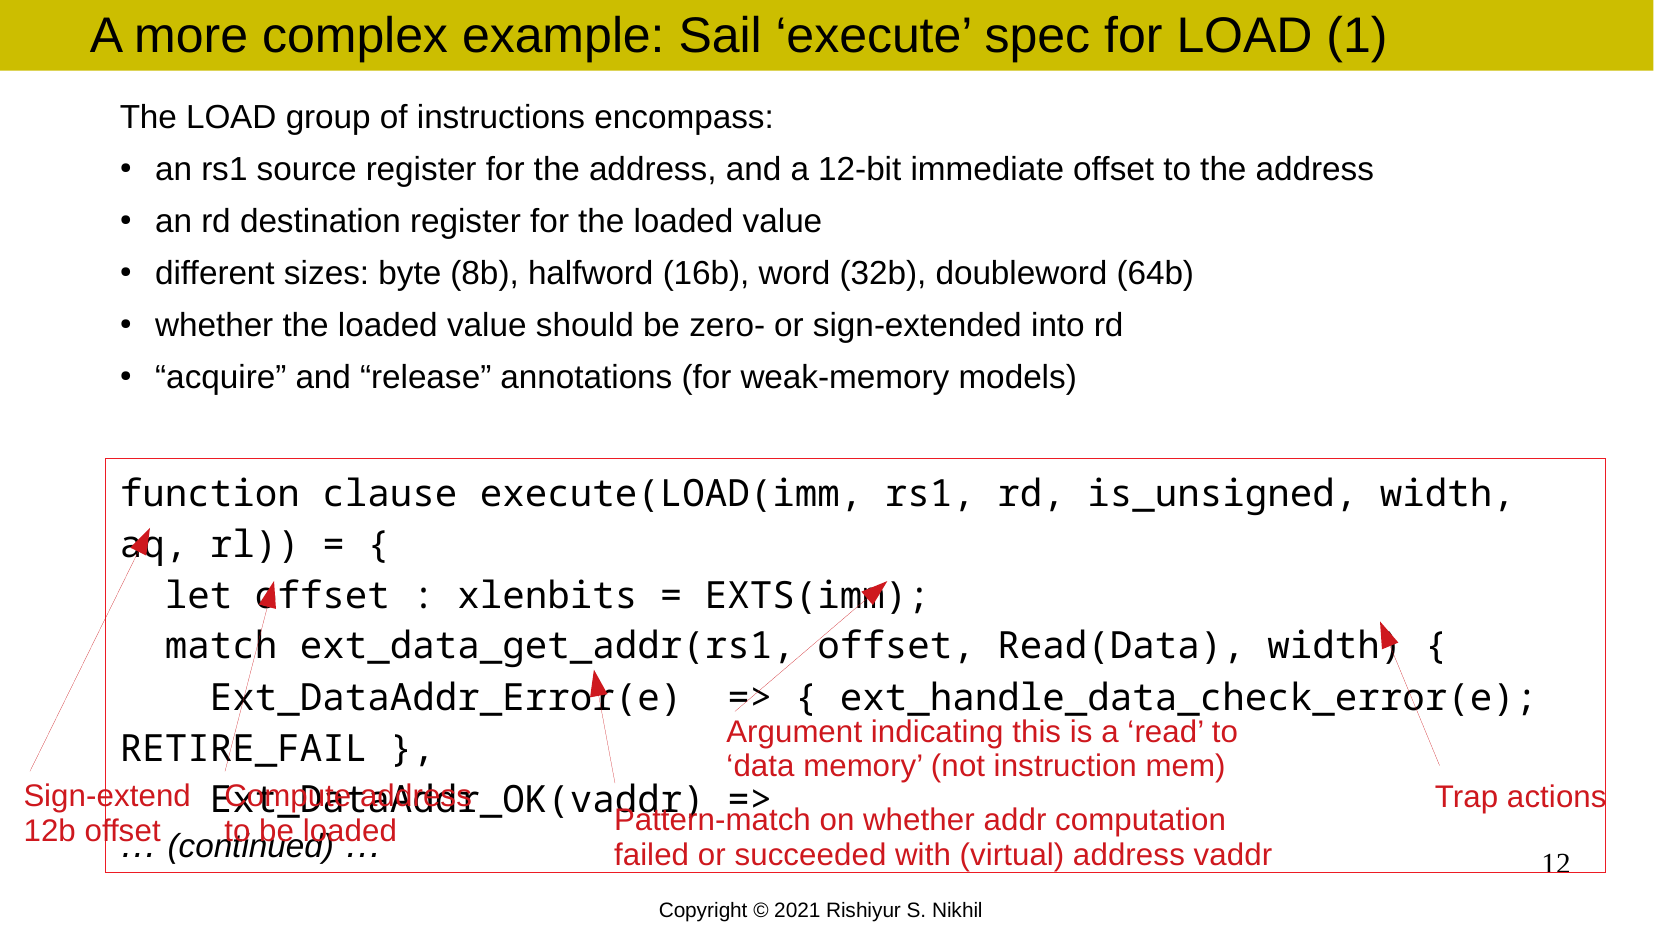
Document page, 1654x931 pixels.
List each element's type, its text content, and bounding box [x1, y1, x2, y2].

text_box A more complex example: Sail ‘execute’ spec for LOAD (1) [0, 0, 1654, 71]
text_box The LOAD group of instructions encompass: an rs1 source register for the address, and a 12-bit immediate offset to the address an rd destination register for the loaded value different sizes: byte (8b), halfword (16b), word (32b), doubleword (64b) whether the loaded value should be zero- or sign-extended into rd “acquire” and “release” annotations (for weak-memory models) [105, 91, 1546, 404]
text_box Compute address to be loaded [209, 771, 488, 856]
text_box Pattern-match on whether addr computation failed or succeeded with (virtual) address vaddr [599, 795, 1289, 880]
text_box function clause execute(LOAD(imm, rs1, rd, is_unsigned, width, aq, rl)) = { let offset : xlenbits = EXTS(imm); match ext_data_get_addr(rs1, offset, Read(Data), width) { Ext_DataAddr_Error(e) => { ext_handle_data_check_error(e); RETIRE_FAIL }, Ext_DataAddr_OK(vaddr) => … (continued) … [105, 458, 1606, 712]
text_box Trap actions [1420, 771, 1623, 821]
text_box Sign-extend 12b offset [8, 771, 207, 856]
text_box Argument indicating this is a ‘read’ to ‘data memory’ (not instruction mem) [711, 706, 1255, 791]
